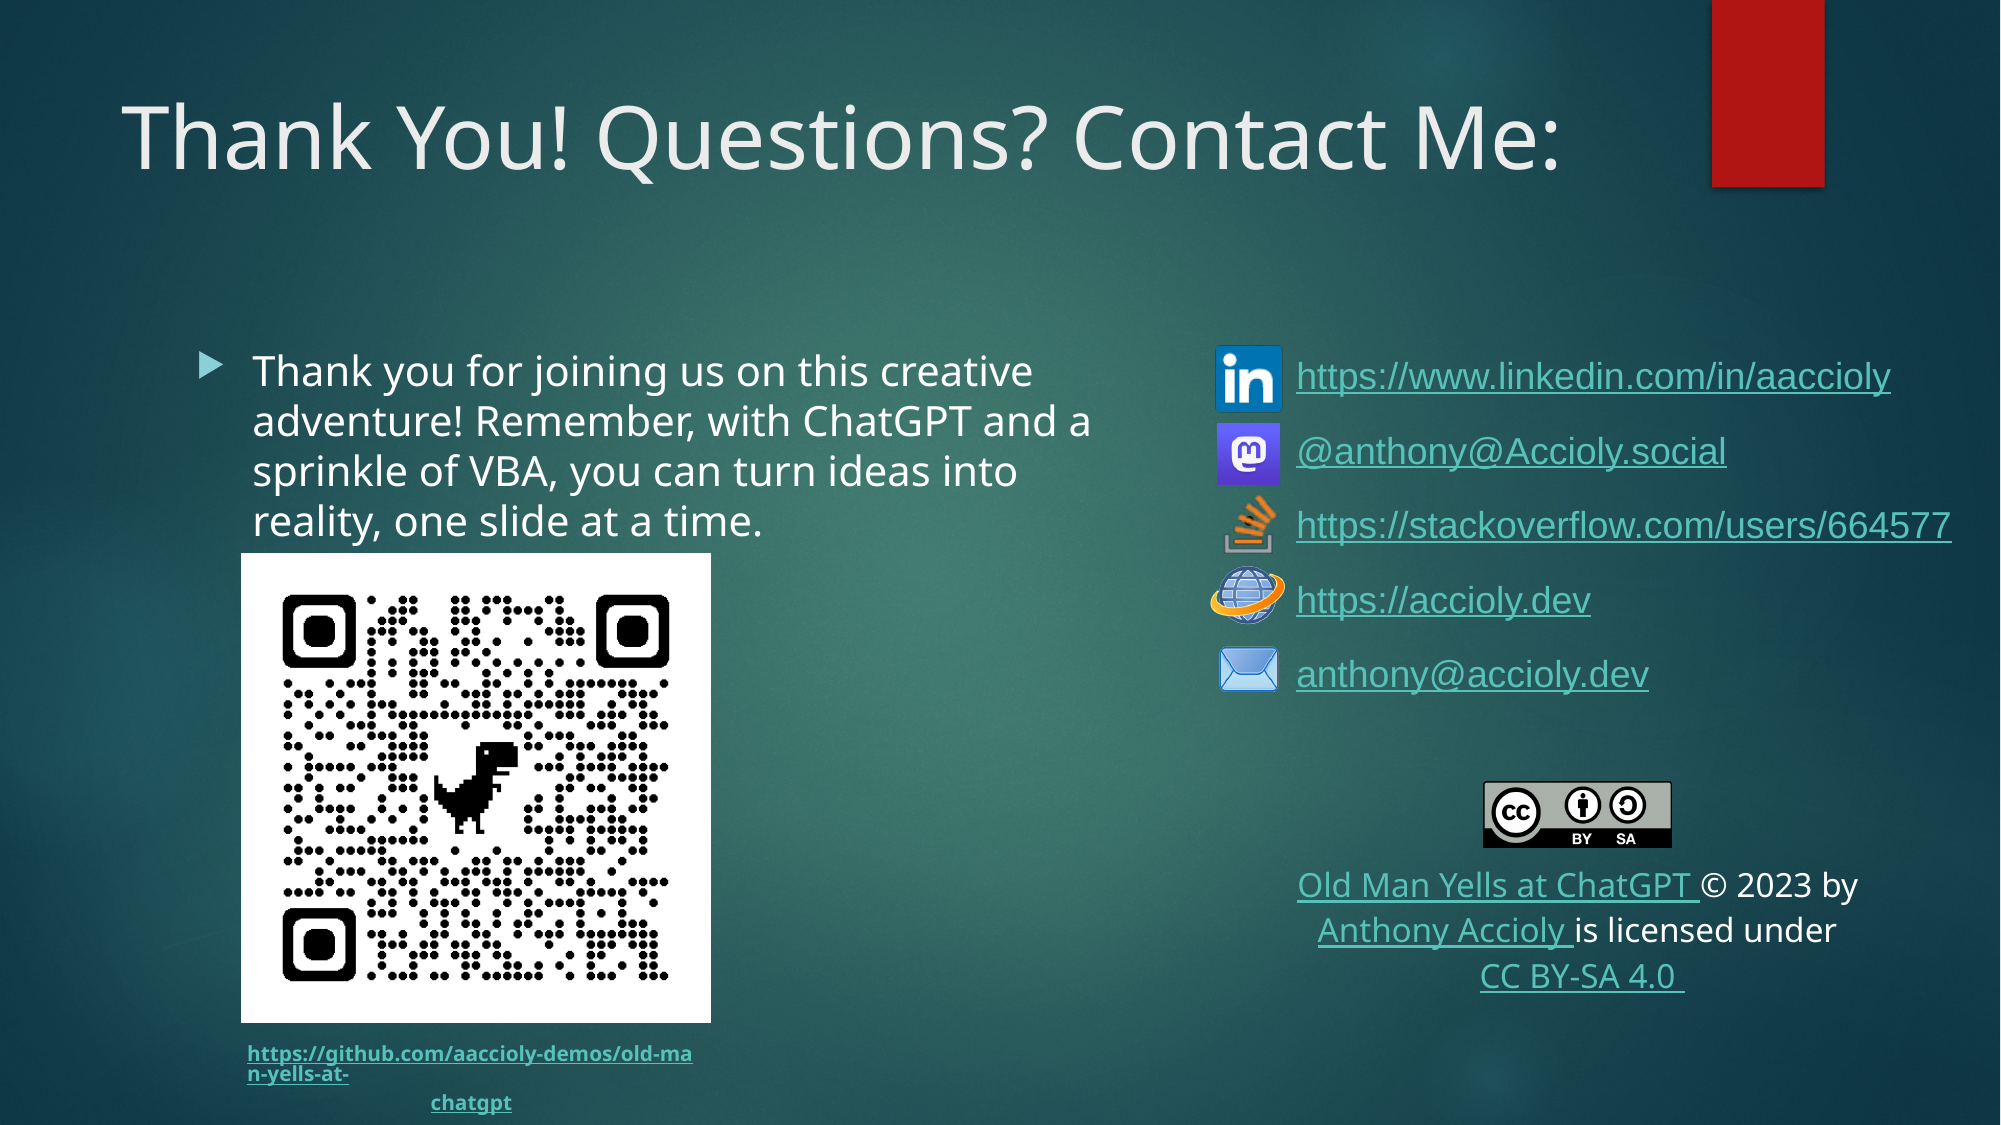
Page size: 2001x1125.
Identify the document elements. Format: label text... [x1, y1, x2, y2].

text_box Old Man Yells at ChatGPT © 2023 by Anthony Accioly is licensed under CC BY-SA 4.0 [1209, 856, 1955, 1008]
title Thank You! Questions? Contact Me: [106, 74, 1649, 304]
text_box https://www.linkedin.com/in/aaccioly @anthony@Accioly.social https://stackoverflow.com/users/664577 https://accioly.dev anthony@accioly.dev [1225, 164, 2000, 884]
list Thank you for joining us on this creative adventure! Remember, with ChatGPT and a sprinkle of VBA, you can turn ideas into reality, one slide at a time. [181, 336, 1137, 1025]
picture [1483, 781, 1672, 848]
text_box https://github.com/aaccioly-demos/old-man-yells-at-chatgpt [232, 1032, 711, 1105]
picture [0, 0, 2001, 1125]
